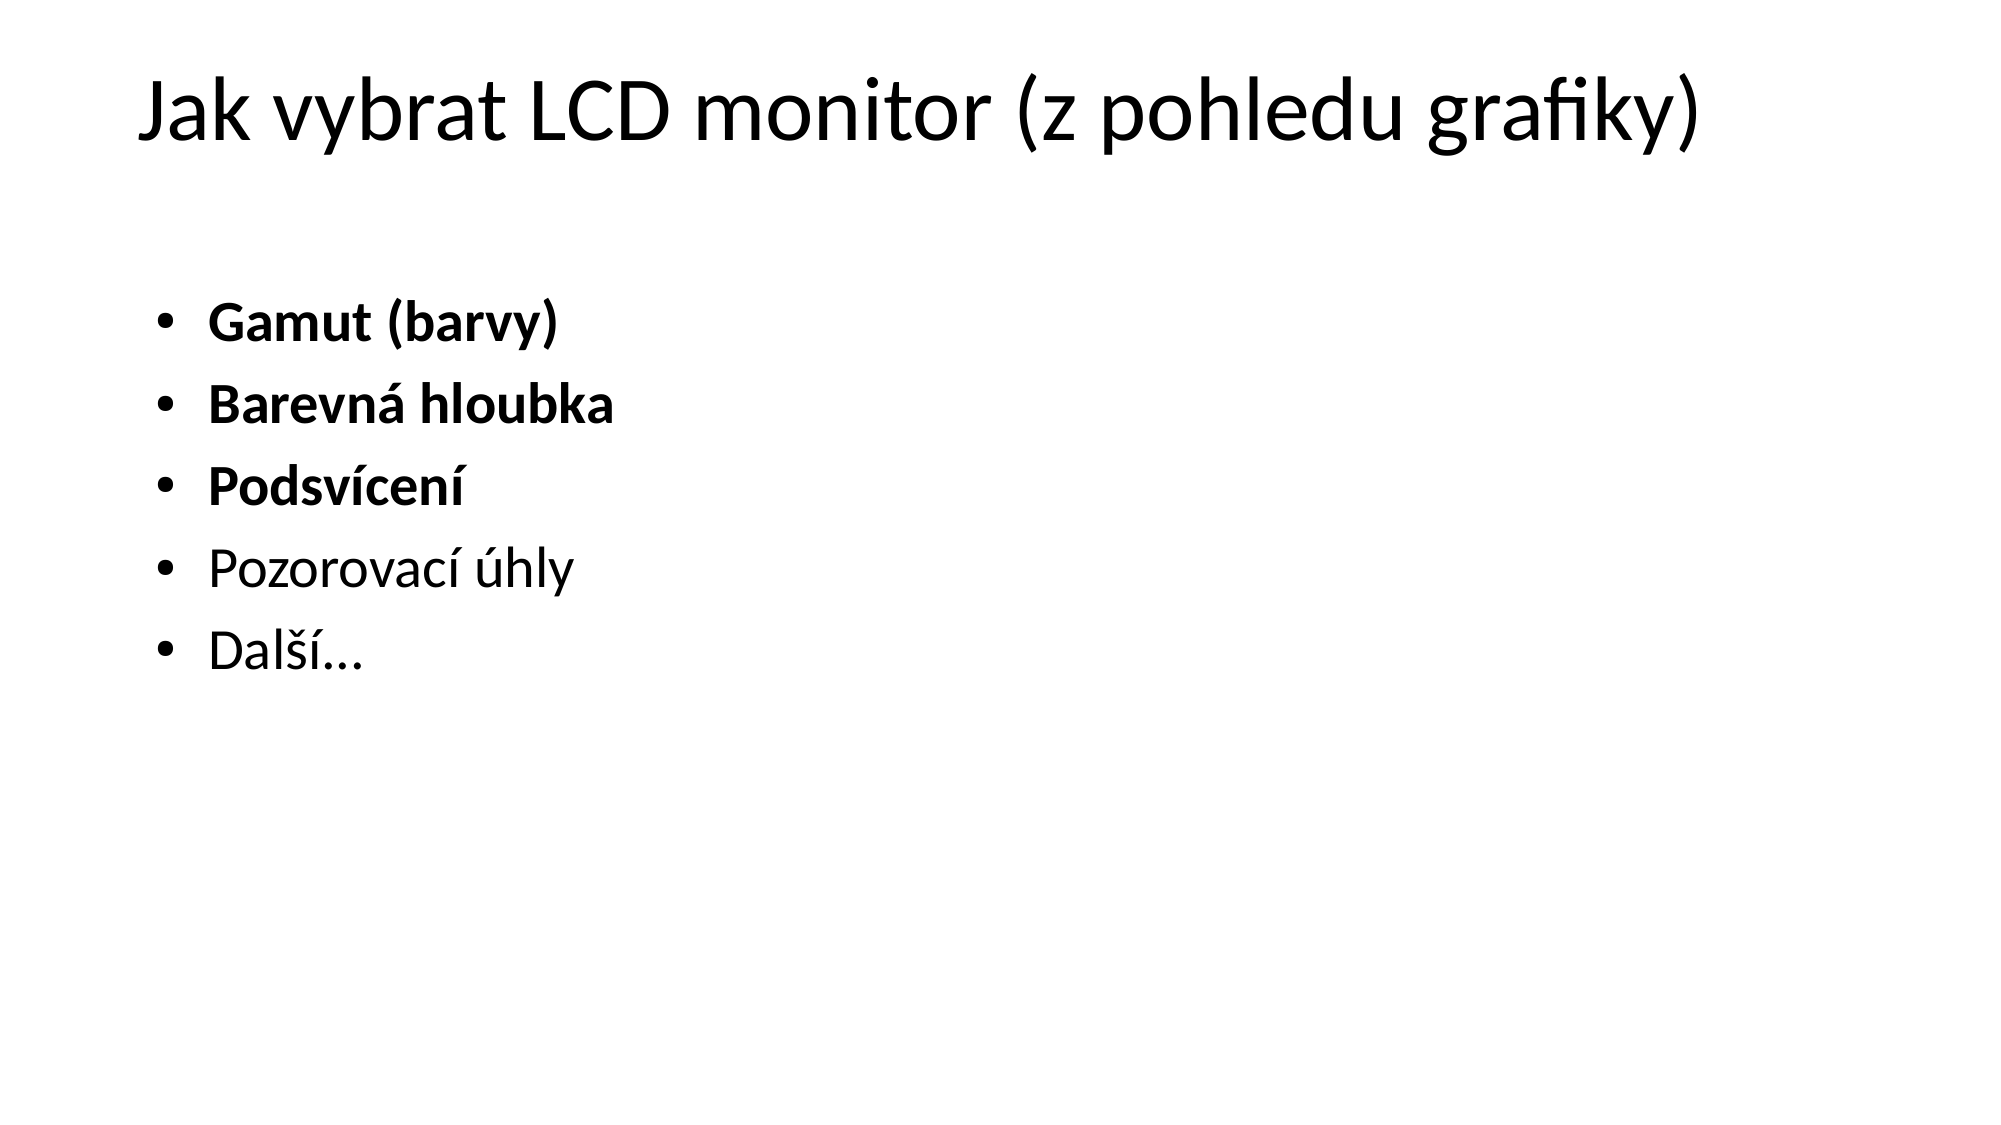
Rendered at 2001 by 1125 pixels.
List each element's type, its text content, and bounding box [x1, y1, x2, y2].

title Jak vybrat LCD monitor (z pohledu grafiky) [137, 6, 1926, 225]
list Gamut (barvy) Barevná hloubka Podsvícení Pozorovací úhly Další... [137, 299, 980, 1014]
